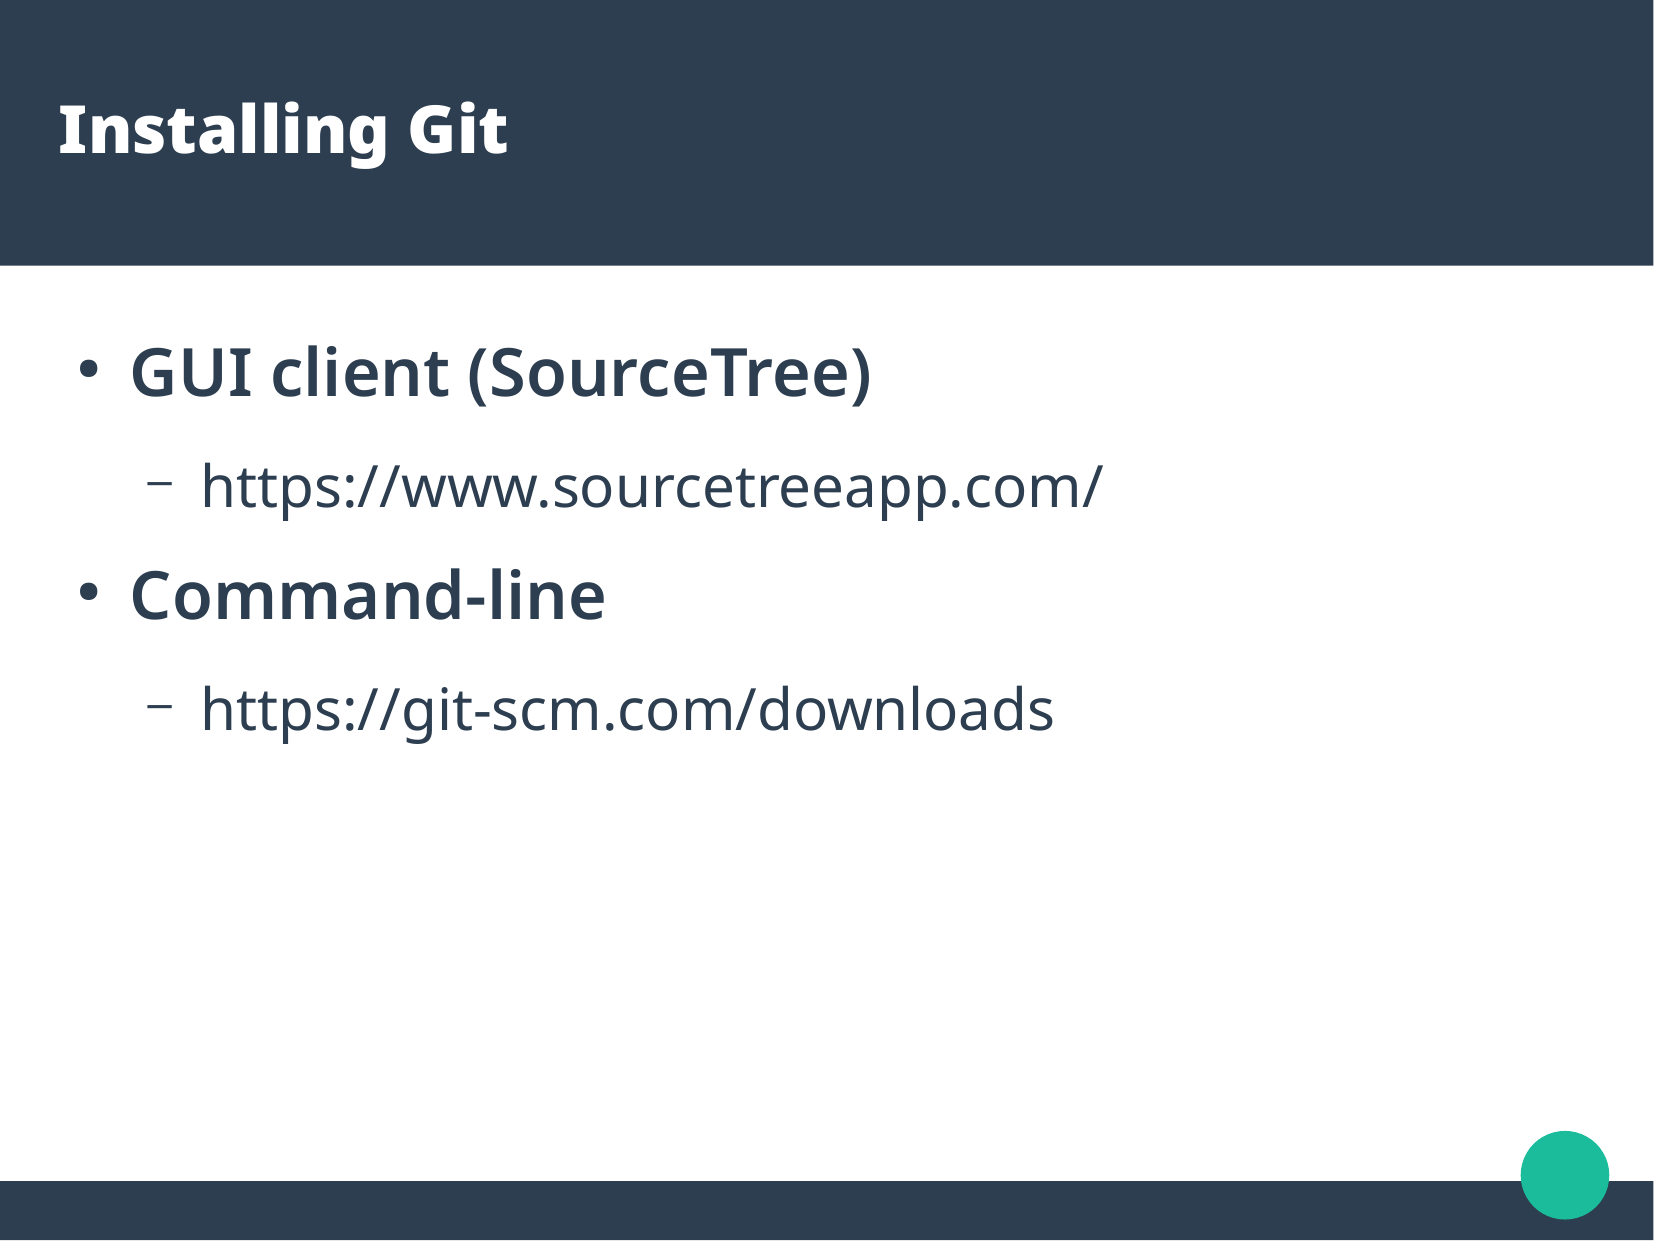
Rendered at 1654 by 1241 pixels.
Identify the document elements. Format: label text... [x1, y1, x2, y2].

title Installing Git [59, 49, 1595, 207]
list GUI client (SourceTree) https://www.sourcetreeapp.com/ Command-line https://git-scm.com/downloads [59, 324, 1595, 1152]
